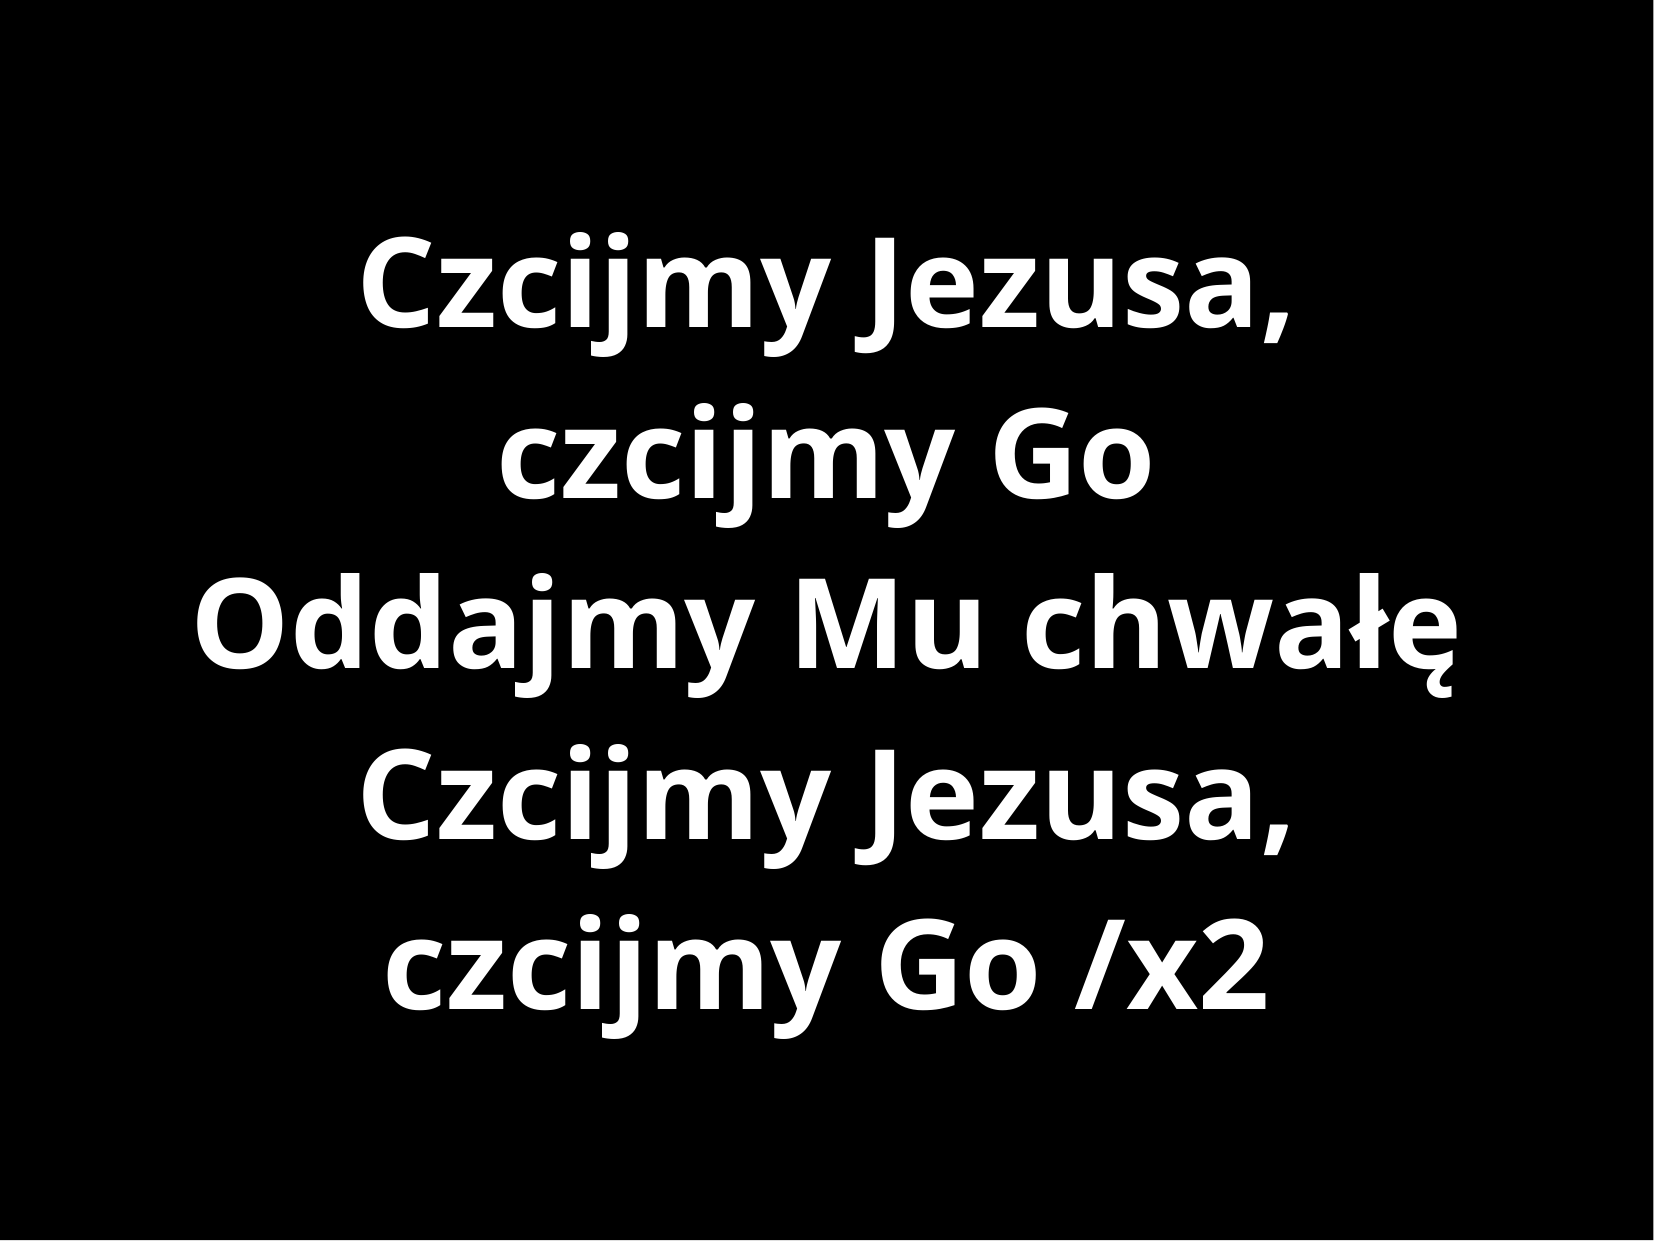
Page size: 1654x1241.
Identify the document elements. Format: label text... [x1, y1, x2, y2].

title Czcijmy Jezusa, czcijmy Go Oddajmy Mu chwałę Czcijmy Jezusa, czcijmy Go /x2 [0, 0, 1654, 1241]
